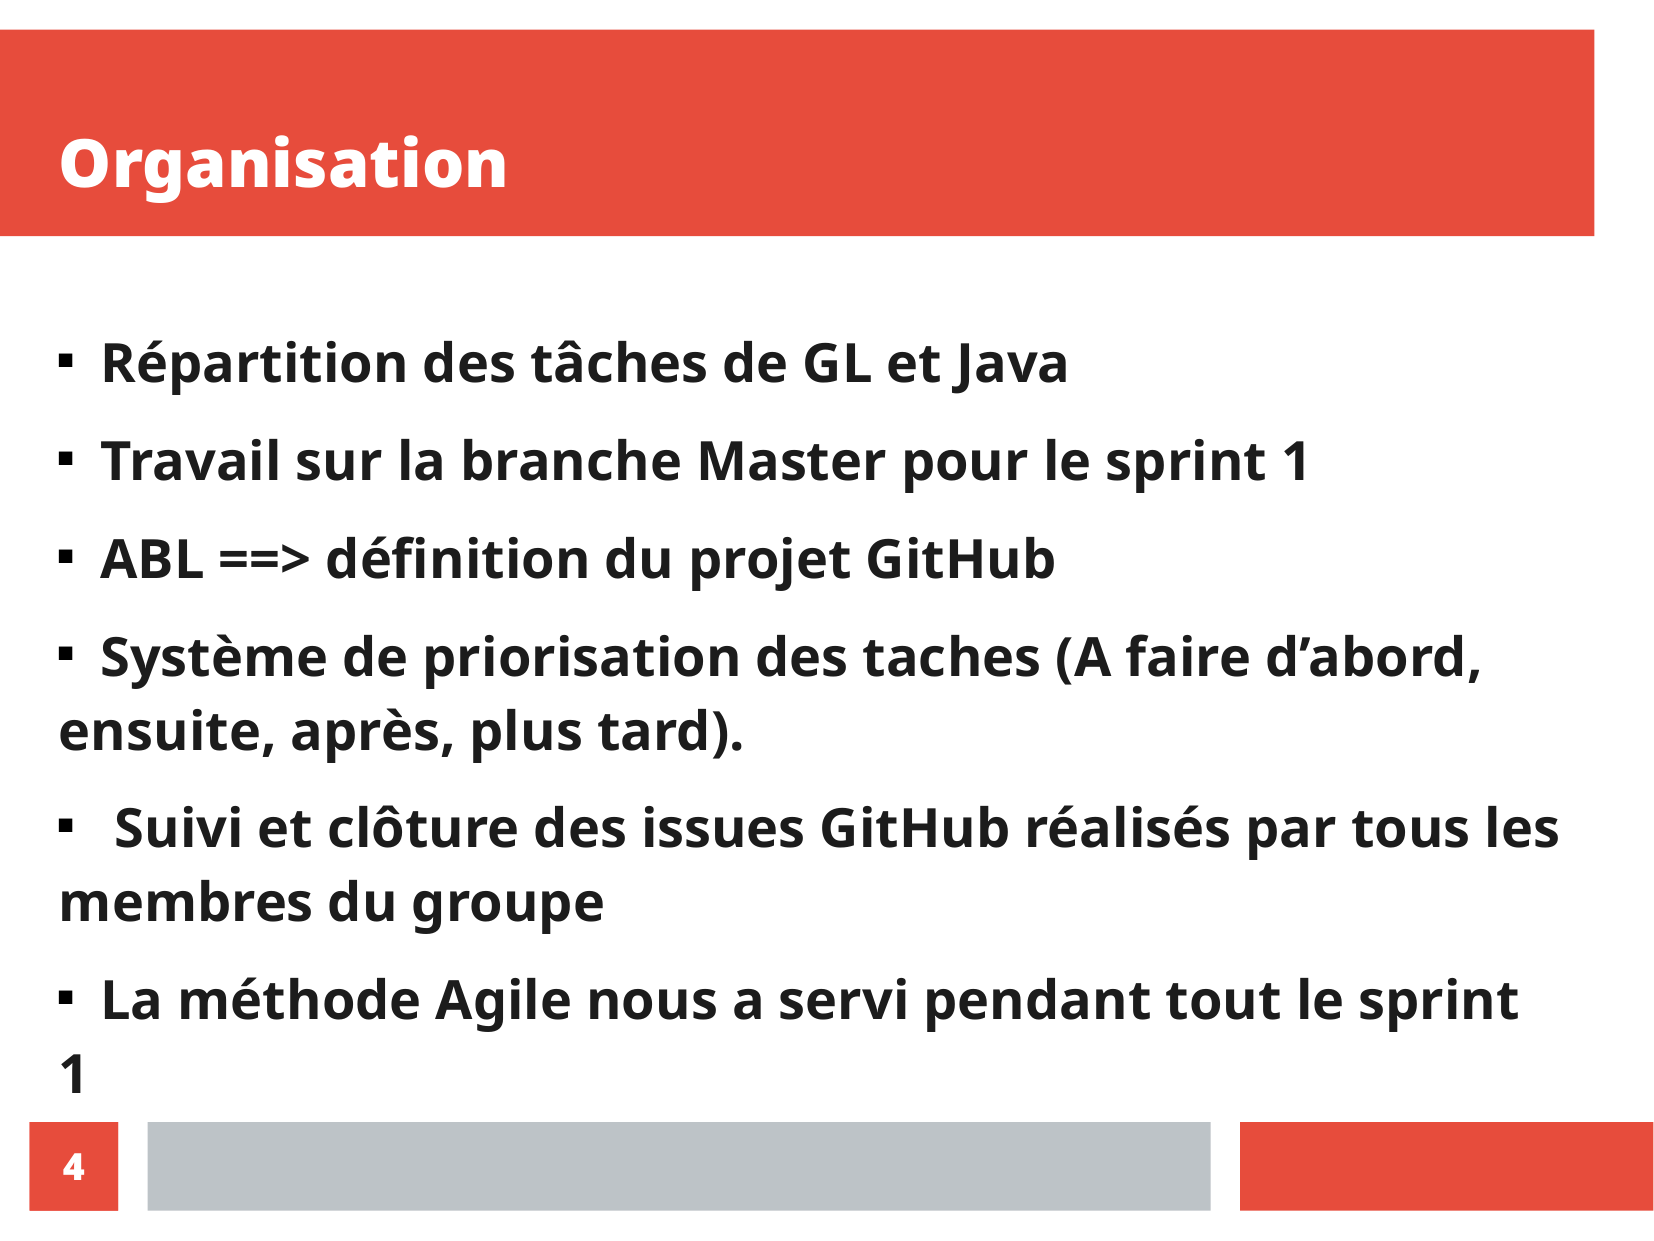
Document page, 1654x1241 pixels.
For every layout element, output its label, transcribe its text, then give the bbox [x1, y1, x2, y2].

list Répartition des tâches de GL et Java Travail sur la branche Master pour le sprint 1 ABL ==> définition du projet GitHub Système de priorisation des taches (A faire d’abord, ensuite, après, plus tard). Suivi et clôture des issues GitHub réalisés par tous les membres du groupe La méthode Agile nous a servi pendant tout le sprint 1 [59, 324, 1565, 991]
title Organisation [59, 59, 1595, 207]
